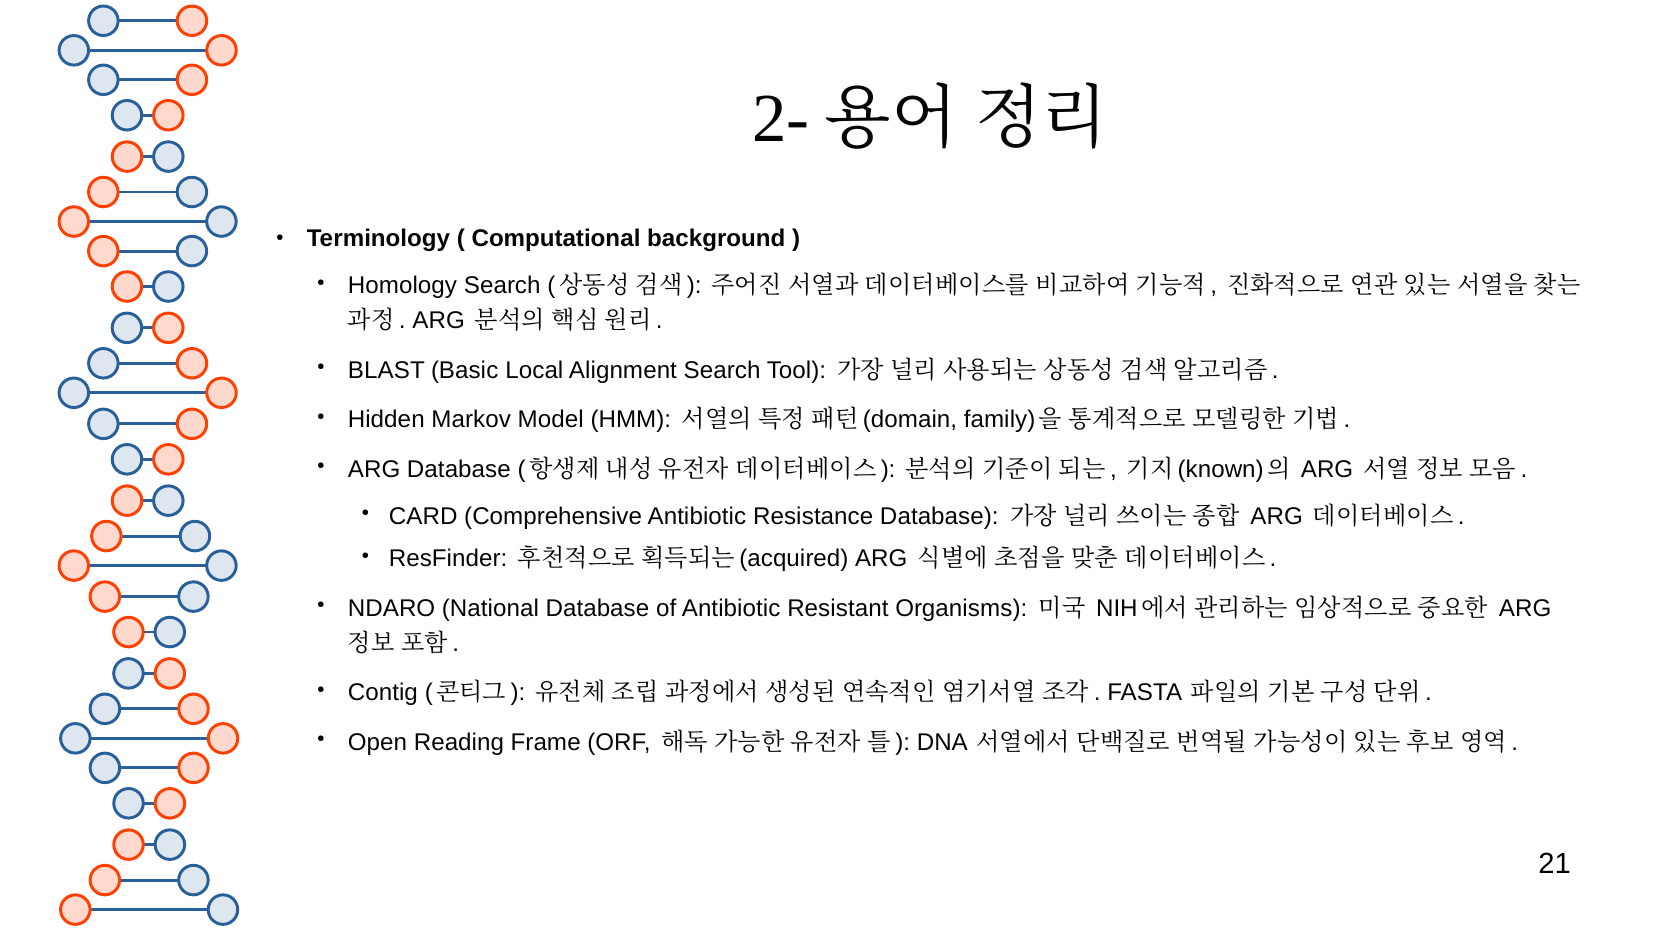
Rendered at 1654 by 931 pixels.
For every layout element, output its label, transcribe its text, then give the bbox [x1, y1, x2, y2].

title 2-용어 정리 [265, 35, 1595, 189]
list Terminology ( Computational background ) Homology Search (상동성 검색): 주어진 서열과 데이터베이스를 비교하여 기능적, 진화적으로 연관 있는 서열을 찾는 과정. ARG 분석의 핵심 원리. BLAST (Basic Local Alignment Search Tool): 가장 널리 사용되는 상동성 검색 알고리즘. Hidden Markov Model (HMM): 서열의 특정 패턴(domain, family)을 통계적으로 모델링한 기법. ARG Database (항생제 내성 유전자 데이터베이스): 분석의 기준이 되는, 기지(known)의 ARG 서열 정보 모음. CARD (Comprehensive Antibiotic Resistance Database): 가장 널리 쓰이는 종합 ARG 데이터베이스. ResFinder: 후천적으로 획득되는(acquired) ARG 식별에 초점을 맞춘 데이터베이스. NDARO (National Database of Antibiotic Resistant Organisms): 미국 NIH에서 관리하는 임상적으로 중요한 ARG 정보 포함. Contig (콘티그): 유전체 조립 과정에서 생성된 연속적인 염기서열 조각. FASTA 파일의 기본 구성 단위. Open Reading Frame (ORF, 해독 가능한 유전자 틀): DNA 서열에서 단백질로 번역될 가능성이 있는 후보 영역. [265, 224, 1595, 764]
